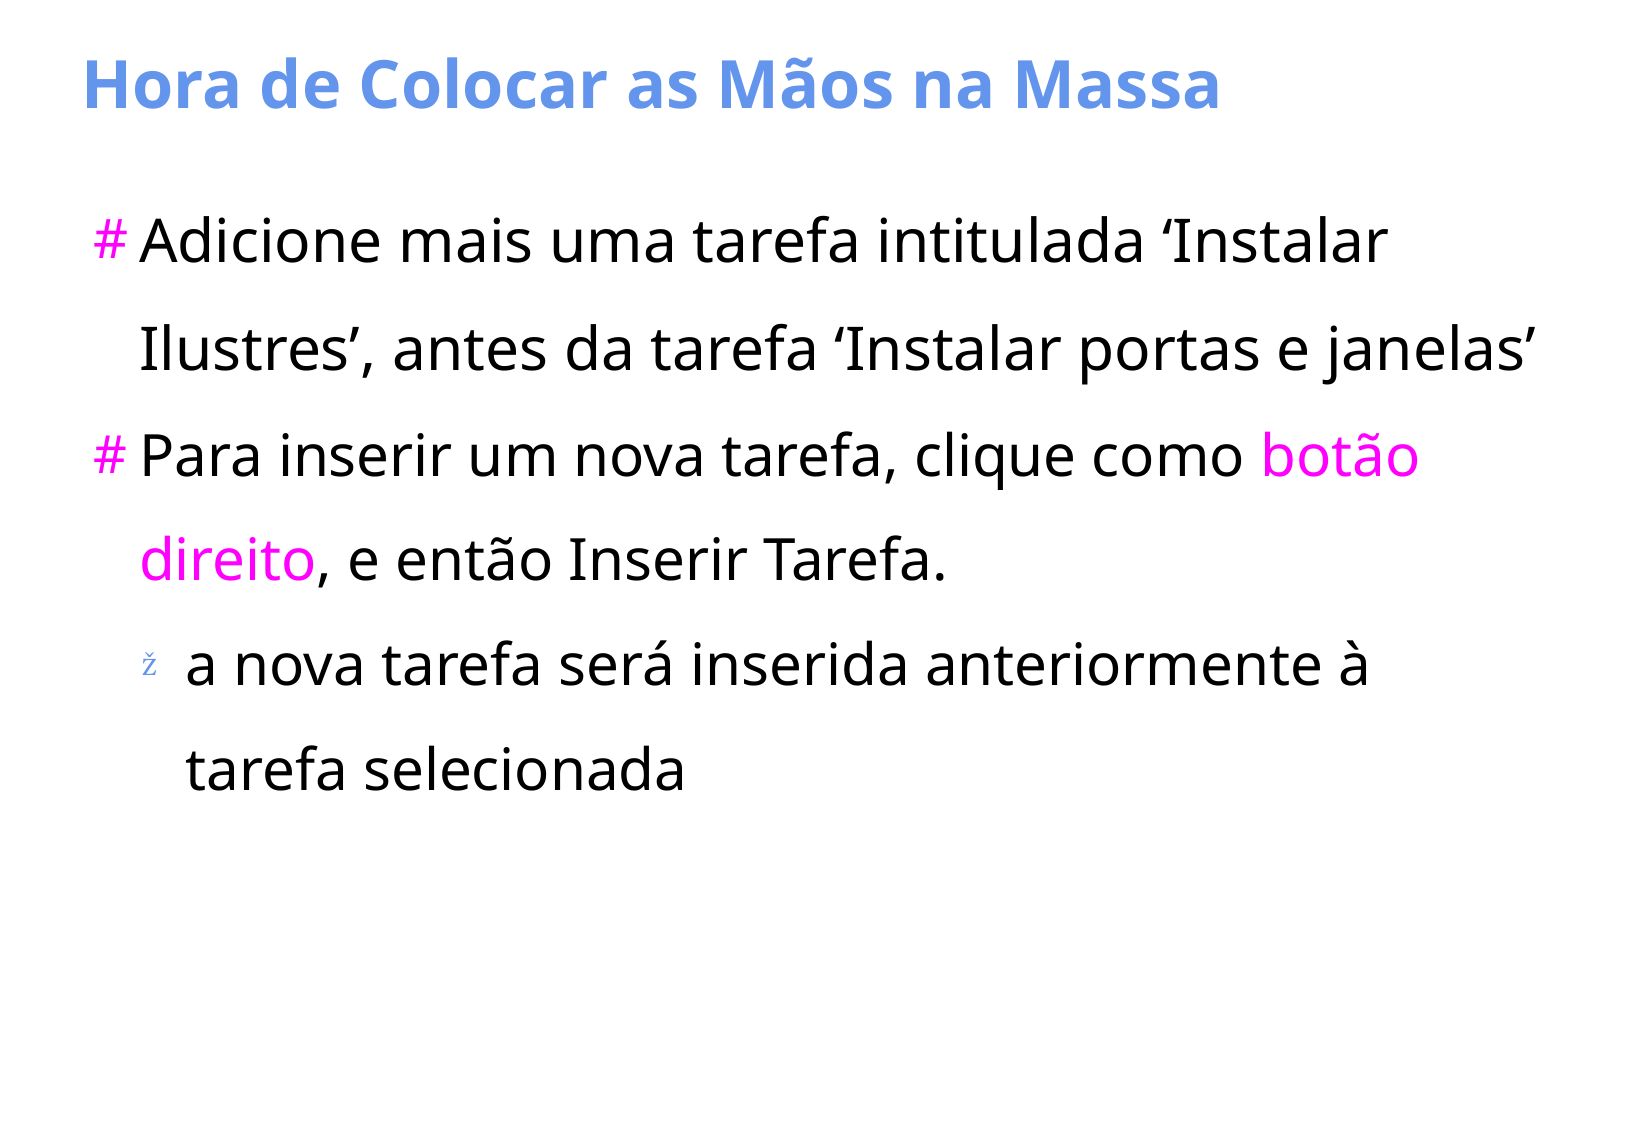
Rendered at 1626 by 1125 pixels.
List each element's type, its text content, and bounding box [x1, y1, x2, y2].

list Adicione mais uma tarefa intitulada ‘Instalar Ilustres’, antes da tarefa ‘Instalar portas e janelas’ Para inserir um nova tarefa, clique como botão direito, e então Inserir Tarefa. a nova tarefa será inserida anteriormente à tarefa selecionada [81, 165, 1544, 1016]
title Hora de Colocar as Mãos na Massa [81, 41, 1544, 122]
